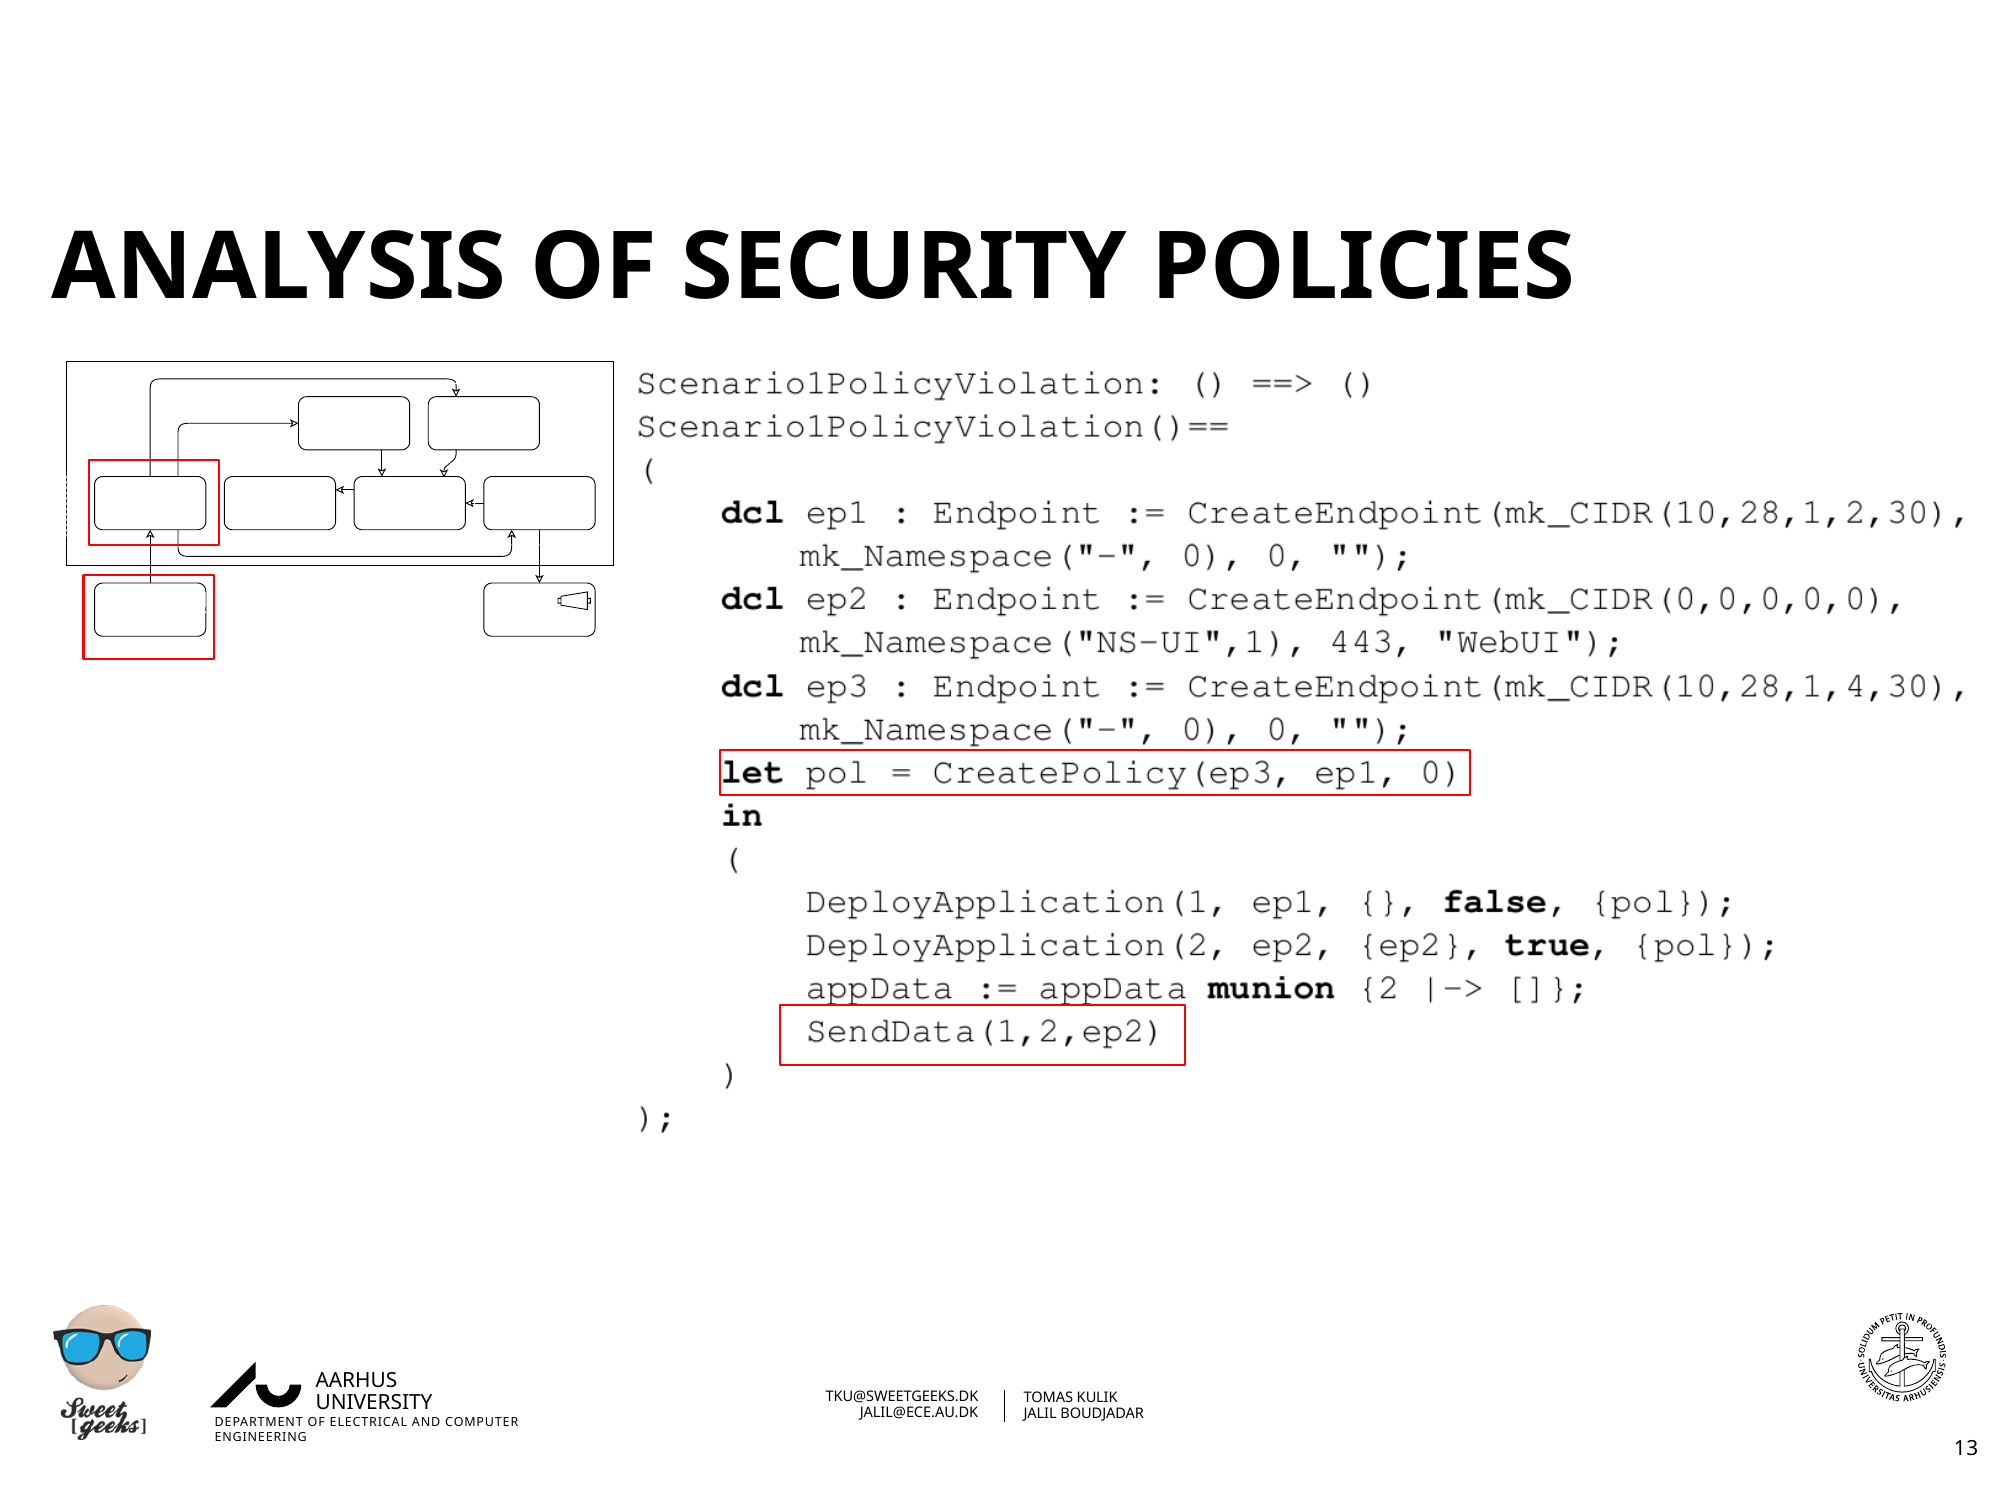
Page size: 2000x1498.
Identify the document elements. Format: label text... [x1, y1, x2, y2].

picture [53, 1305, 151, 1440]
picture [85, 576, 213, 640]
picture [631, 359, 2000, 1141]
slide_number <number> [1937, 1437, 1979, 1463]
picture [56, 360, 616, 640]
text_box Analysis of security policies [51, 32, 1948, 319]
